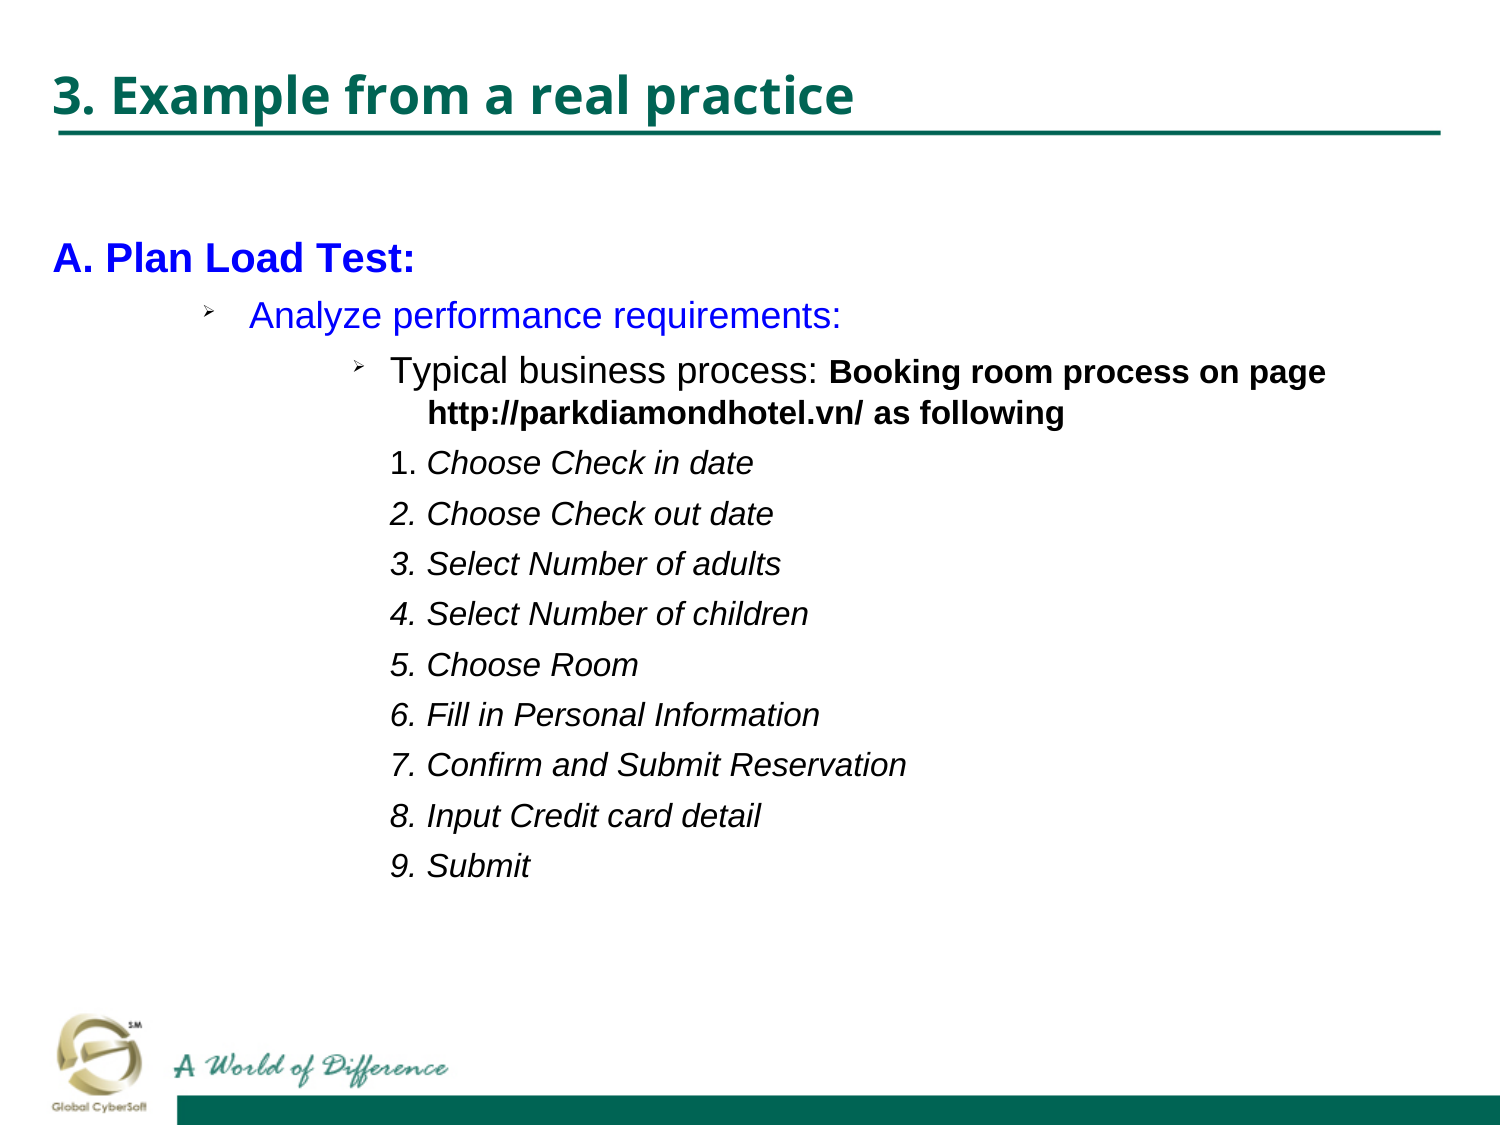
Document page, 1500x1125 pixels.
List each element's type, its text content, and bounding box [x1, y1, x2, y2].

list A. Plan Load Test: Analyze performance requirements: Typical business process: Booking room process on page http://parkdiamondhotel.vn/ as following 1. Choose Check in date 2. Choose Check out date 3. Select Number of adults 4. Select Number of children 5. Choose Room 6. Fill in Personal Information 7. Confirm and Submit Reservation 8. Input Credit card detail 9. Submit [37, 162, 1463, 1074]
picture [0, 0, 1500, 1125]
title 3. Example from a real practice [37, 0, 1463, 162]
